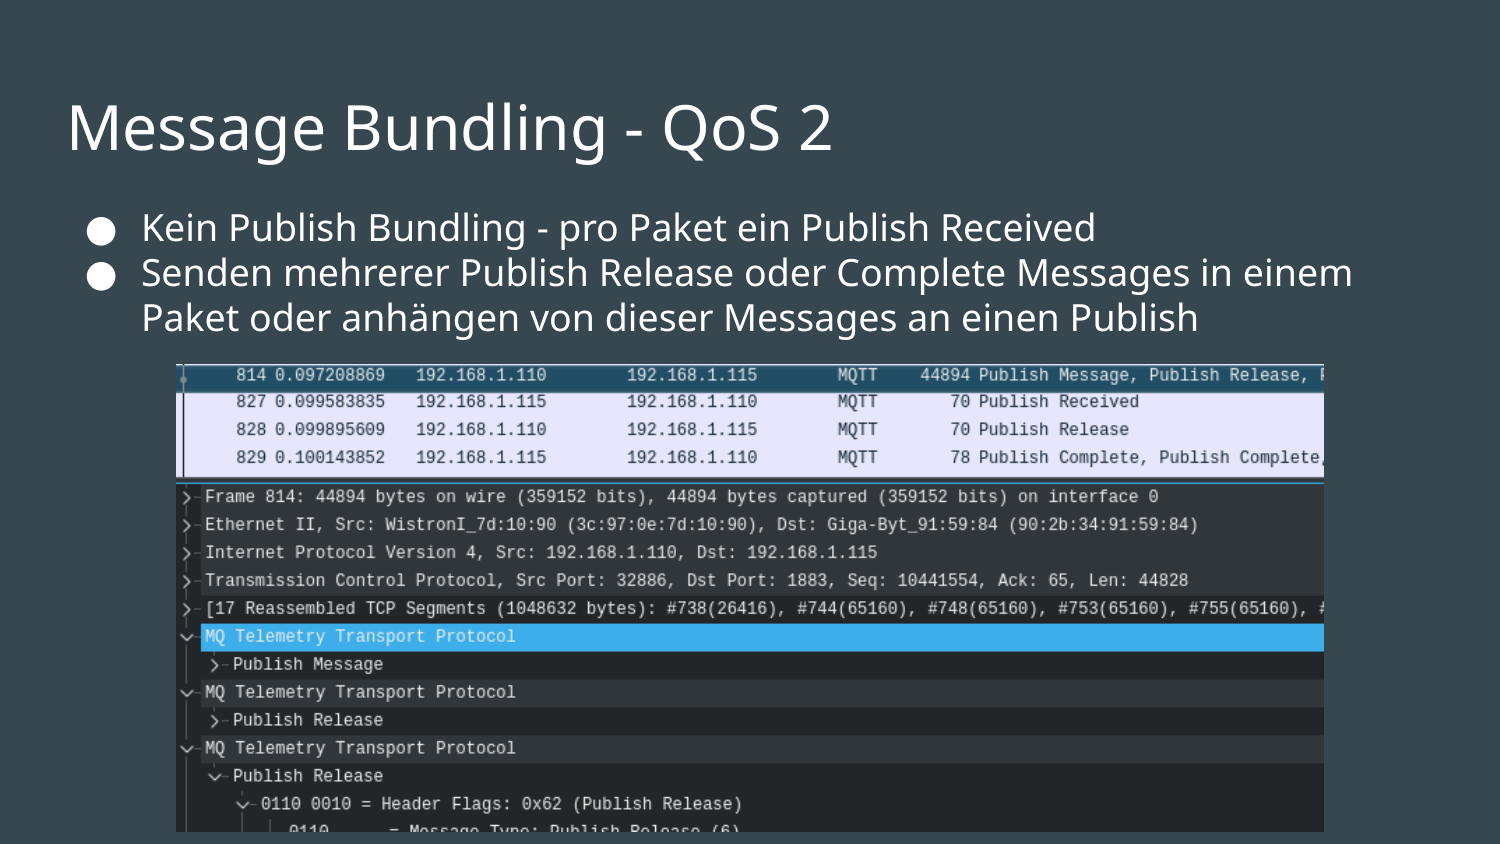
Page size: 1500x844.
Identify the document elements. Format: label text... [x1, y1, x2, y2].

list Kein Publish Bundling - pro Paket ein Publish Received Senden mehrerer Publish Release oder Complete Messages in einem Paket oder anhängen von dieser Messages an einen Publish [51, 189, 1449, 750]
picture [176, 364, 1324, 833]
title Message Bundling - QoS 2 [51, 72, 1449, 167]
